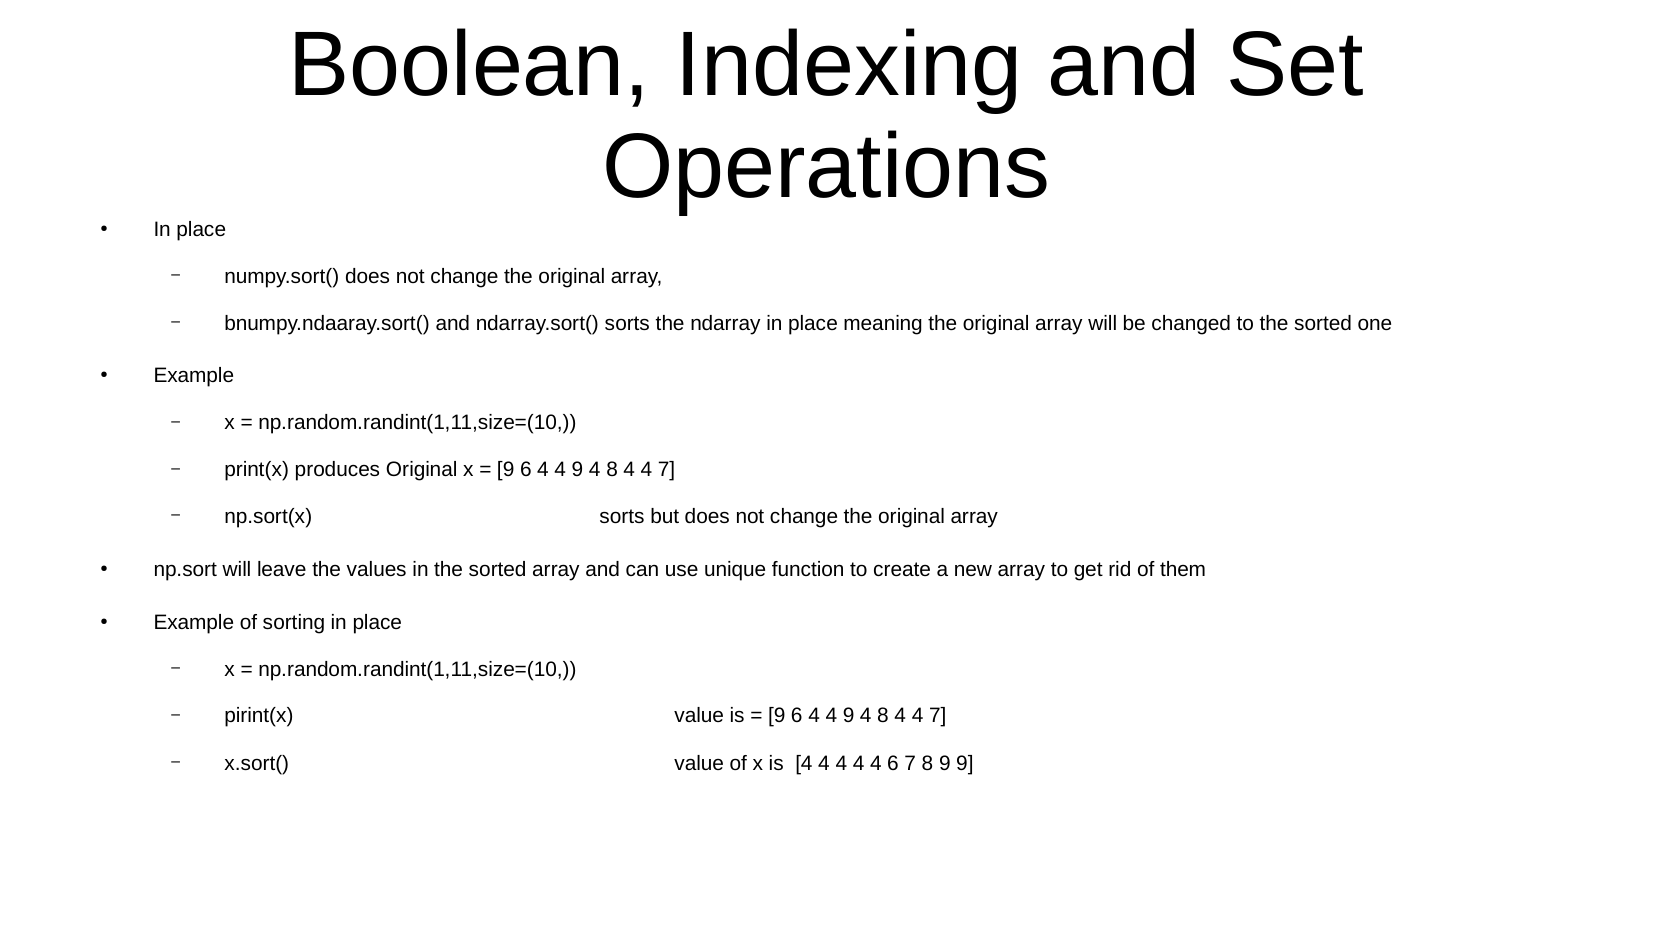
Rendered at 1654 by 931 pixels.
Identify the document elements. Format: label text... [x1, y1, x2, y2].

title Boolean, Indexing and Set Operations [82, 12, 1571, 217]
list In place numpy.sort() does not change the original array, bnumpy.ndaaray.sort() and ndarray.sort() sorts the ndarray in place meaning the original array will be changed to the sorted one Example x = np.random.randint(1,11,size=(10,)) print(x) produces Original x = [9 6 4 4 9 4 8 4 4 7] np.sort(x) sorts but does not change the original array np.sort will leave the values in the sorted array and can use unique function to create a new array to get rid of them Example of sorting in place x = np.random.randint(1,11,size=(10,)) pirint(x) value is = [9 6 4 4 9 4 8 4 4 7] x.sort() value of x is [4 4 4 4 4 6 7 8 9 9] [82, 217, 1621, 901]
